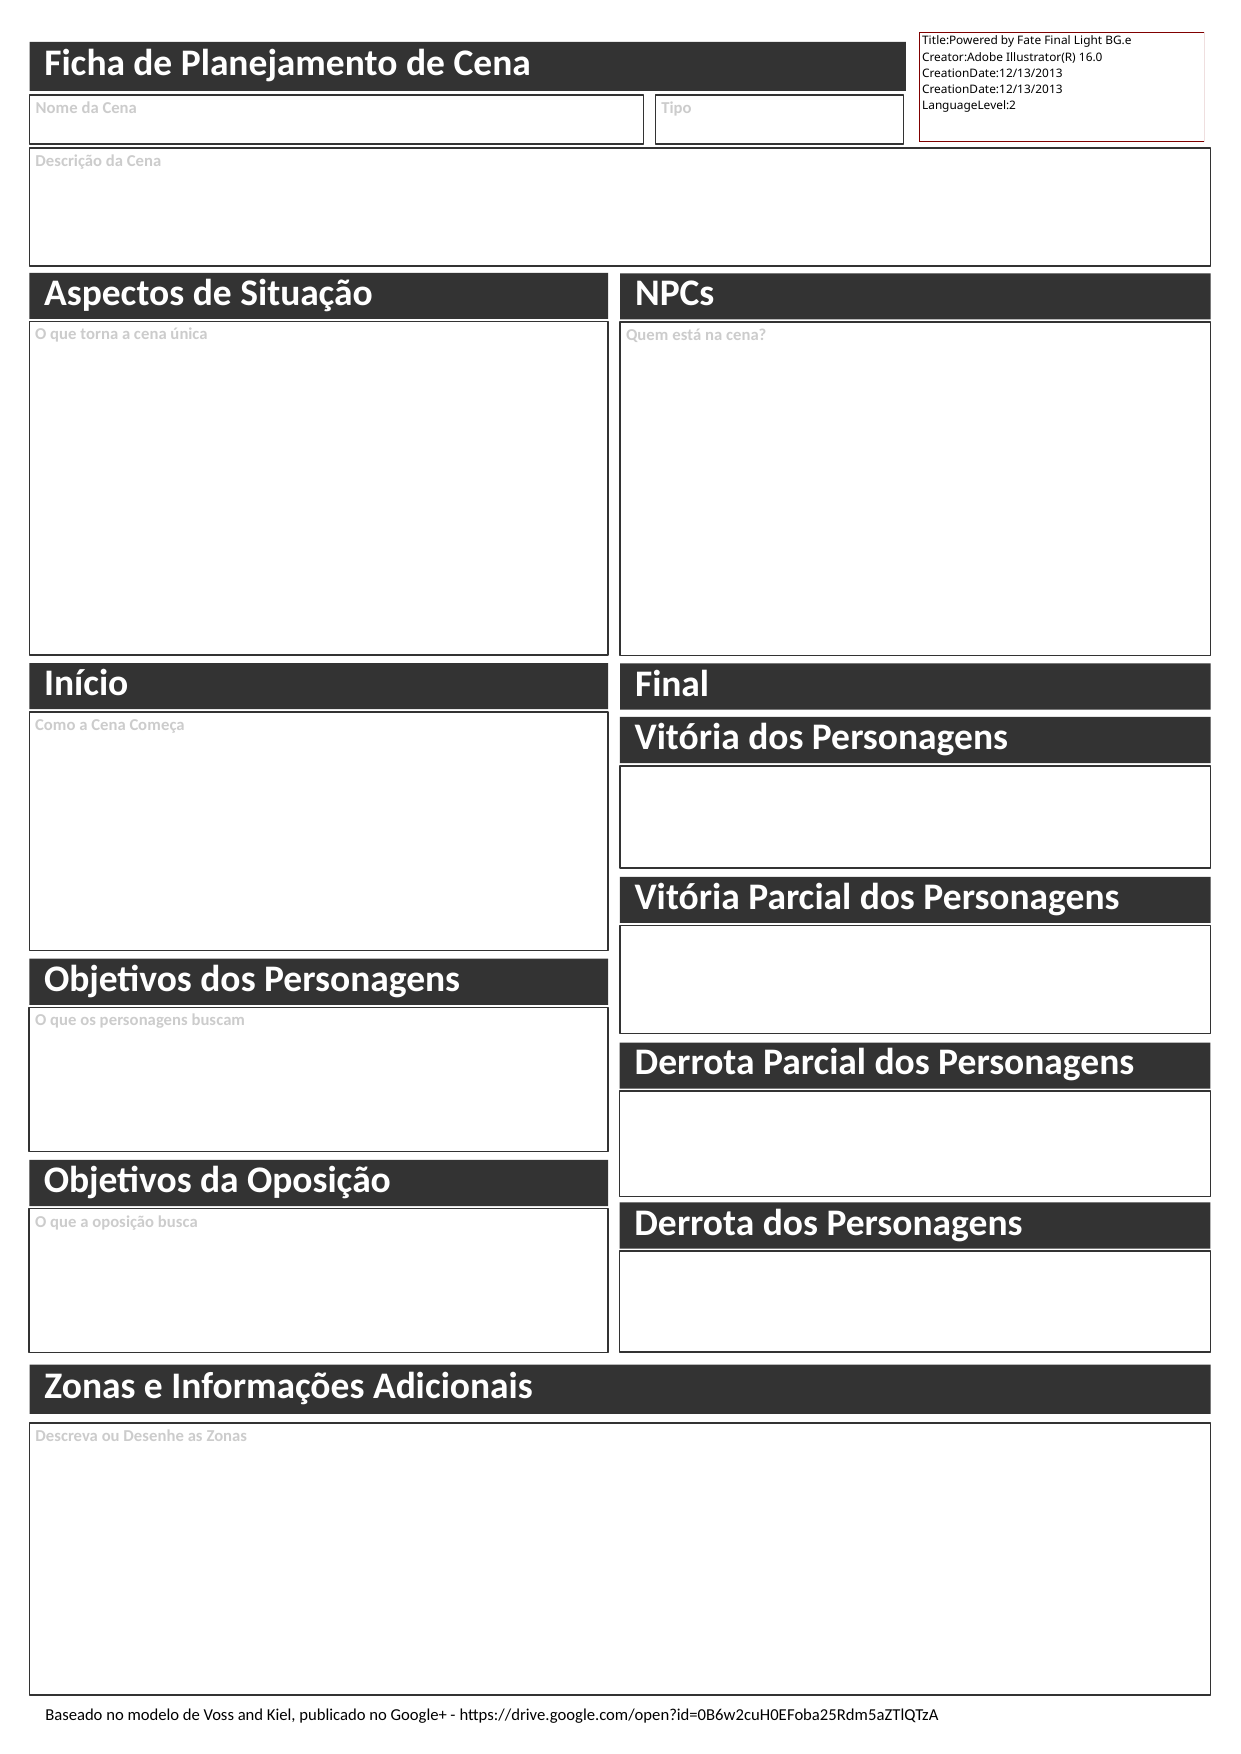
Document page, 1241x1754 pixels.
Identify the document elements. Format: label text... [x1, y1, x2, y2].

text_box Descrição da Cena [29, 148, 1211, 266]
text_box Objetivos dos Personagens [29, 958, 609, 1005]
text_box Objetivos da Oposição [29, 1159, 609, 1207]
text_box Como a Cena Começa [29, 711, 609, 951]
picture [918, 31, 1205, 142]
text_box Zonas e Informações Adicionais [29, 1364, 1211, 1414]
text_box Derrota dos Personagens [619, 1202, 1211, 1249]
text_box O que os personagens buscam [29, 1007, 609, 1152]
text_box Vitória dos Personagens [619, 716, 1211, 764]
text_box Quem está na cena? [620, 321, 1211, 656]
text_box Nome da Cena [29, 94, 644, 145]
text_box Ficha de Planejamento de Cena [29, 41, 906, 91]
text_box Aspectos de Situação [29, 272, 609, 319]
text_box Vitória Parcial dos Personagens [619, 876, 1211, 923]
text_box Tipo [655, 94, 904, 145]
text_box Baseado no modelo de Voss and Kiel, publicado no Google+ - https://drive.google.com/open?id=0B6w2cuH0EFoba25Rdm5aZTlQTzA [30, 1700, 1136, 1733]
text_box Início [29, 663, 609, 710]
text_box NPCs [620, 273, 1211, 320]
text_box O que a oposição busca [29, 1208, 609, 1353]
text_box O que torna a cena única [29, 321, 609, 656]
text_box Final [620, 663, 1211, 710]
text_box Descreva ou Desenhe as Zonas [29, 1423, 1211, 1695]
text_box Derrota Parcial dos Personagens [619, 1042, 1211, 1089]
